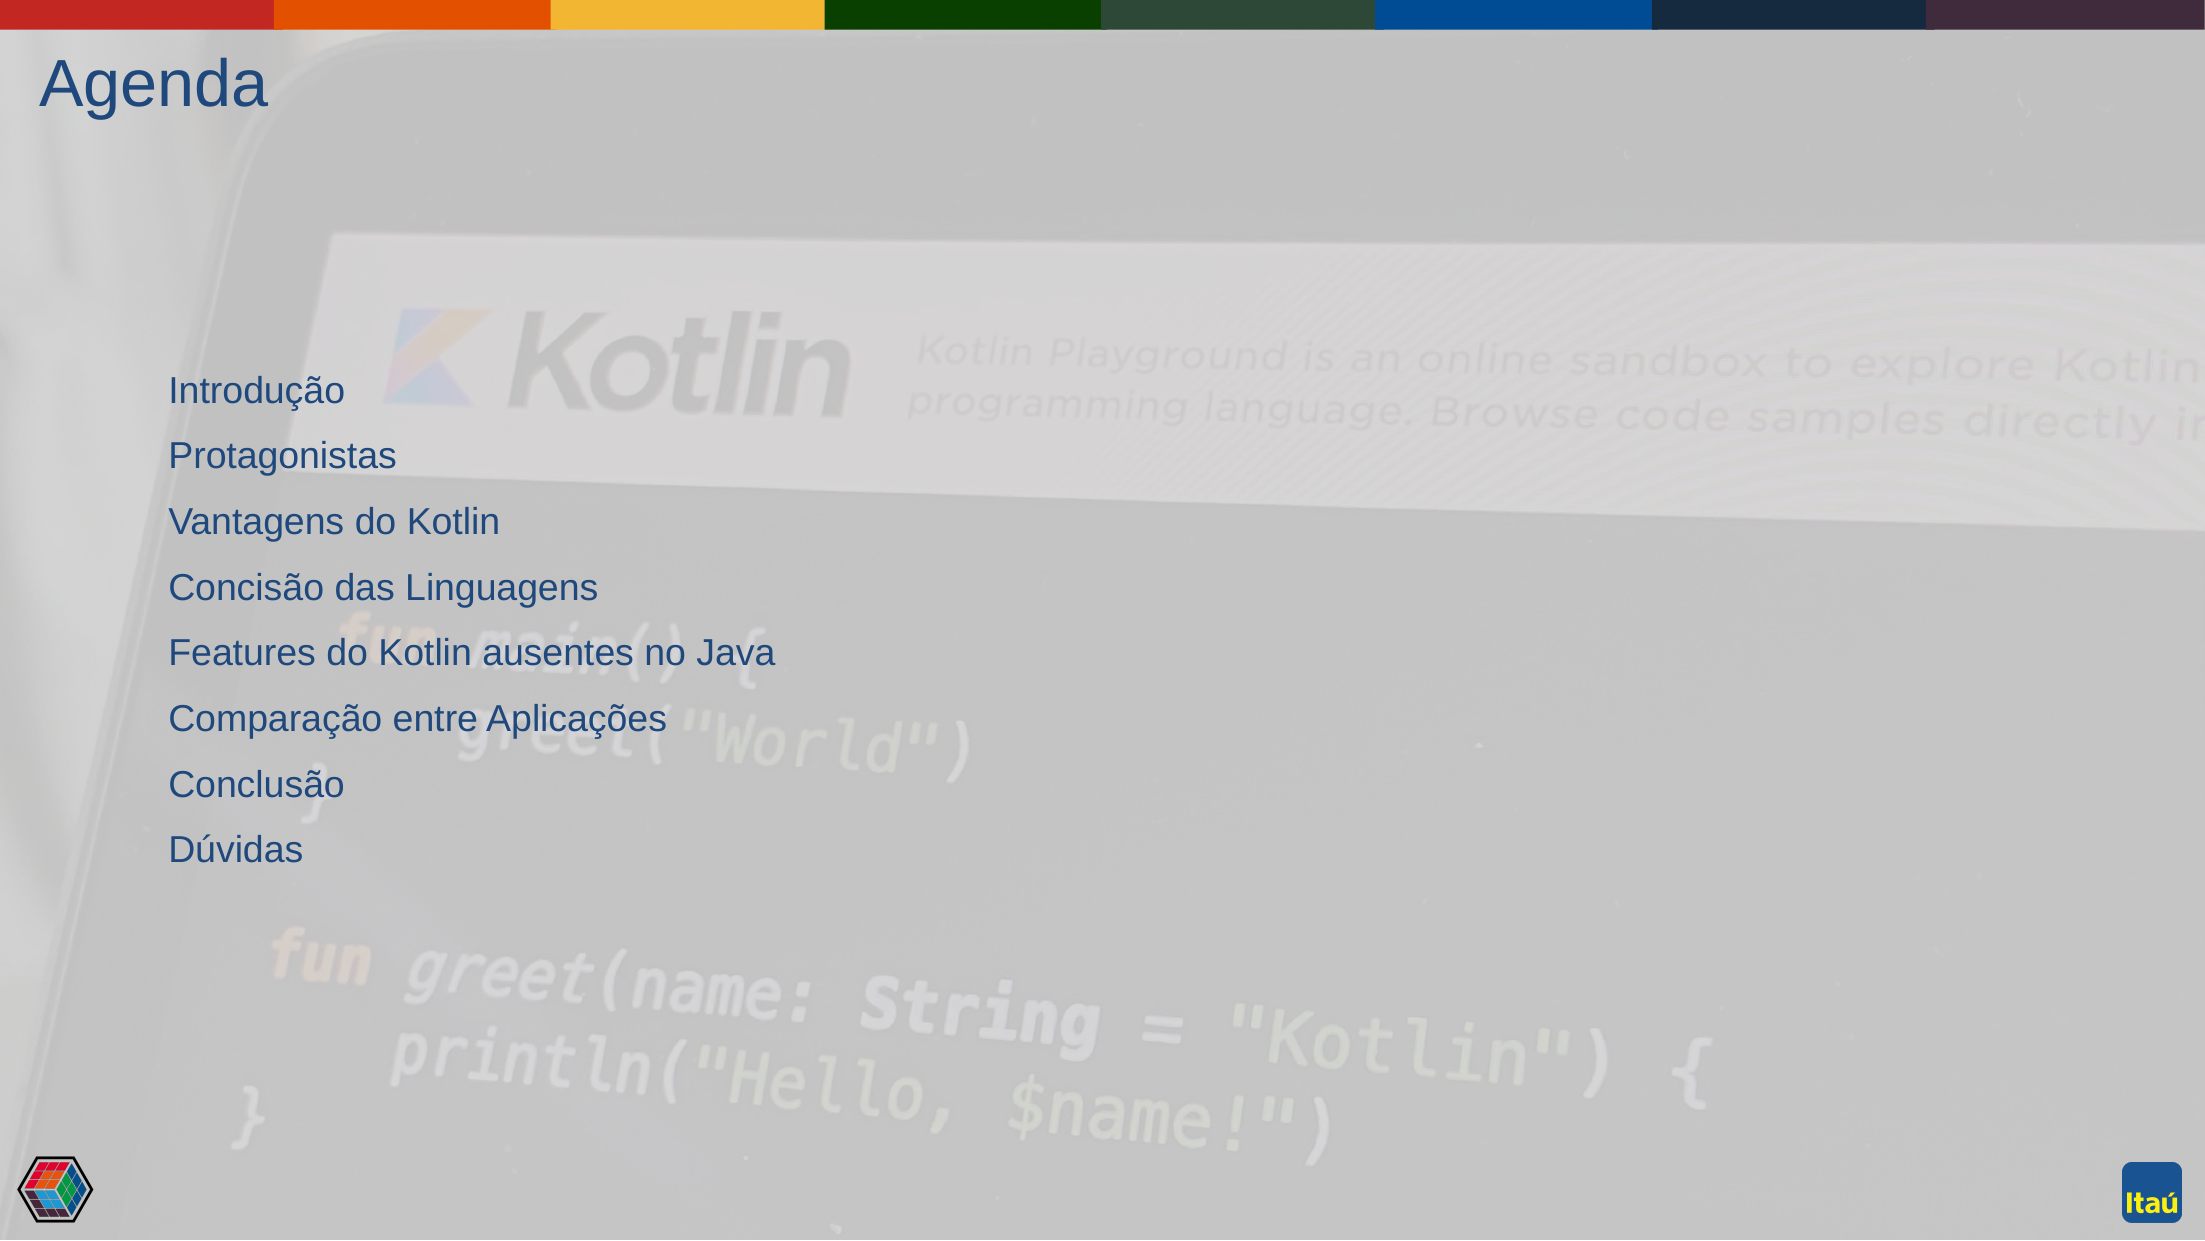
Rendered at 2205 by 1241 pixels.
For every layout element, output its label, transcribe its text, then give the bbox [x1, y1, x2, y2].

text_box Introdução Protagonistas Vantagens do Kotlin Concisão das Linguagens Features do Kotlin ausentes no Java Comparação entre Aplicações Conclusão Dúvidas [153, 362, 2186, 879]
title Agenda [39, 45, 2024, 122]
picture [2122, 1162, 2182, 1223]
picture [15, 1149, 95, 1229]
